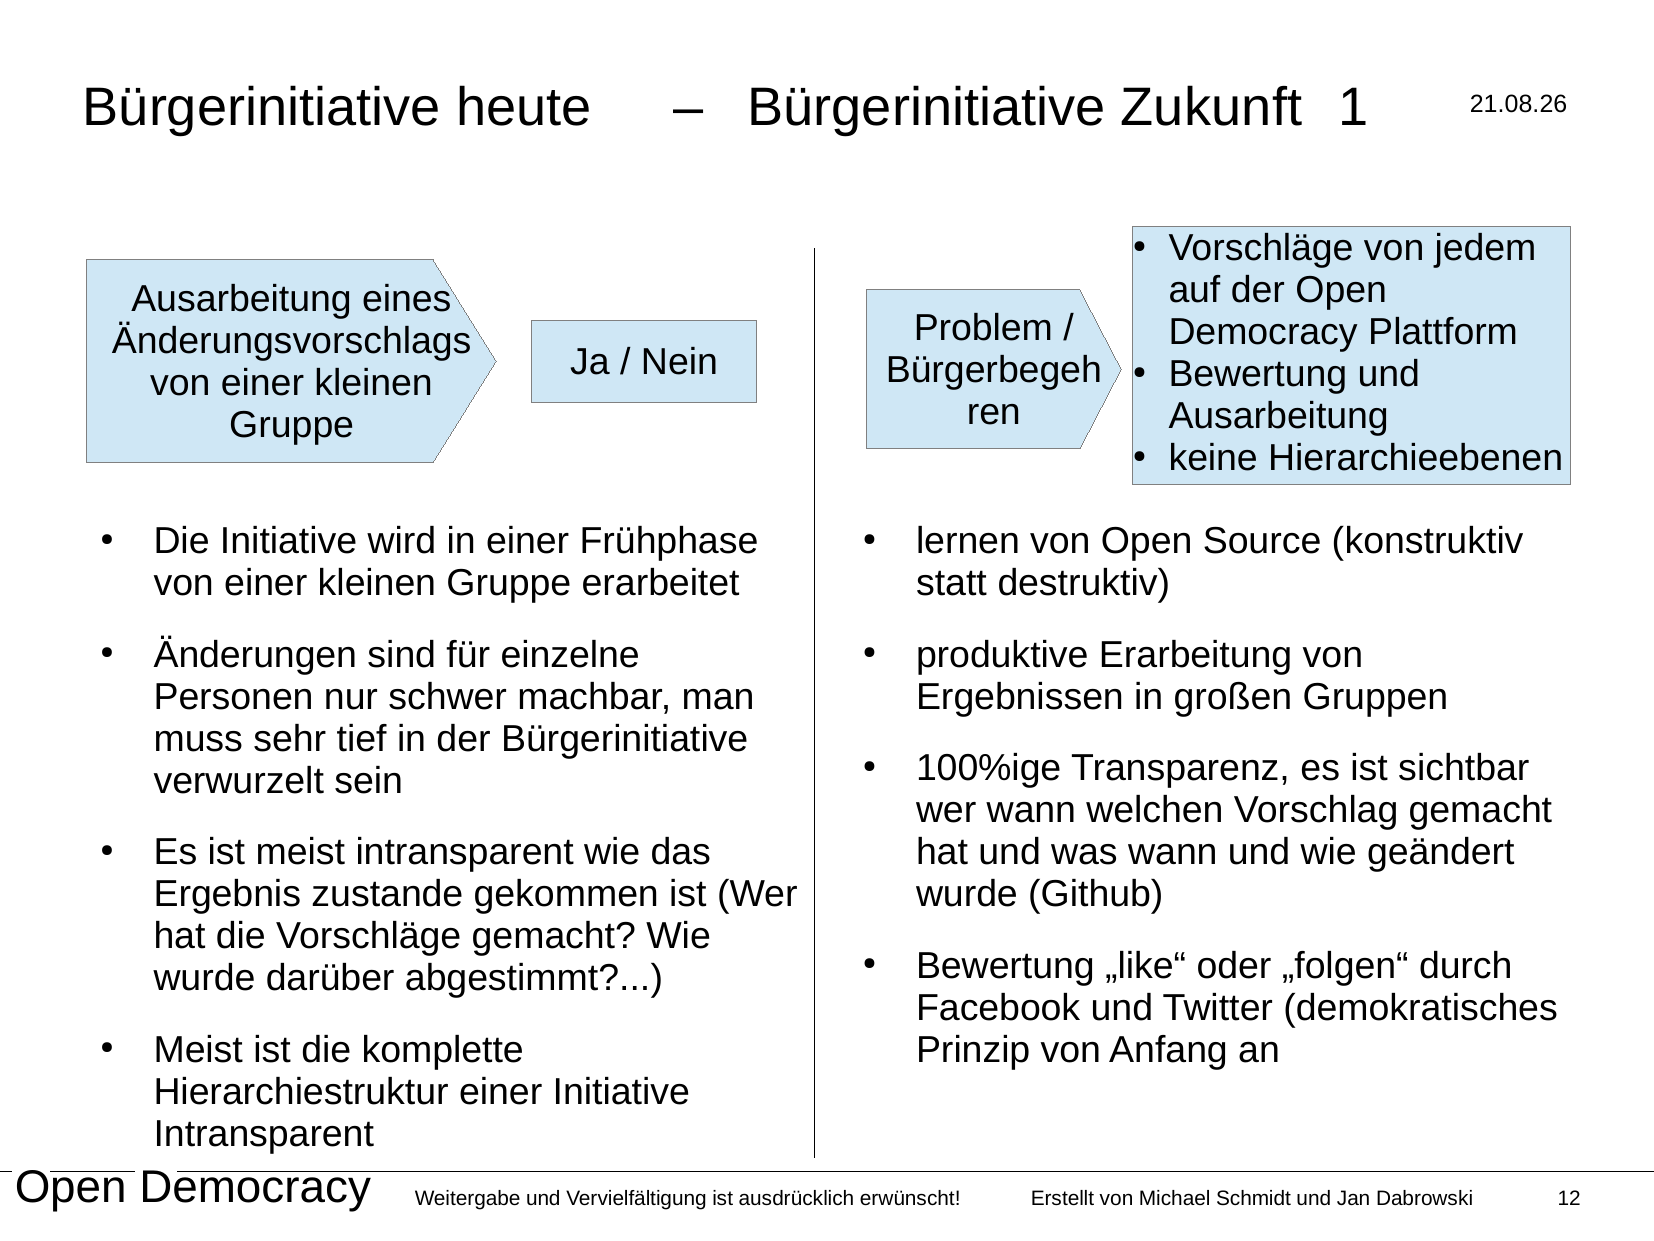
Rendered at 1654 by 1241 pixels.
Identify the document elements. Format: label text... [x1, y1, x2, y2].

list Die Initiative wird in einer Frühphase von einer kleinen Gruppe erarbeitet Änderungen sind für einzelne Personen nur schwer machbar, man muss sehr tief in der Bürgerinitiative verwurzelt sein Es ist meist intransparent wie das Ergebnis zustande gekommen ist (Wer hat die Vorschläge gemacht? Wie wurde darüber abgestimmt?...) Meist ist die komplette Hierarchiestruktur einer Initiative Intransparent [82, 519, 809, 1192]
text_box Problem / Bürgerbegehren [866, 289, 1122, 449]
list lernen von Open Source (konstruktiv statt destruktiv) produktive Erarbeitung von Ergebnissen in großen Gruppen 100%ige Transparenz, es ist sichtbar wer wann welchen Vorschlag gemacht hat und was wann und wie geändert wurde (Github) Bewertung „like“ oder „folgen“ durch Facebook und Twitter (demokratisches Prinzip von Anfang an [845, 519, 1572, 1192]
text_box Vorschläge von jedem auf der Open Democracy Plattform Bewertung und Ausarbeitung keine Hierarchieebenen [1132, 226, 1571, 485]
text_box Ja / Nein [531, 320, 757, 403]
title Bürgerinitiative heute – Bürgerinitiative Zukunft 1 [82, 46, 1477, 168]
text_box Ausarbeitung eines Änderungsvorschlags von einer kleinen Gruppe [86, 259, 497, 463]
